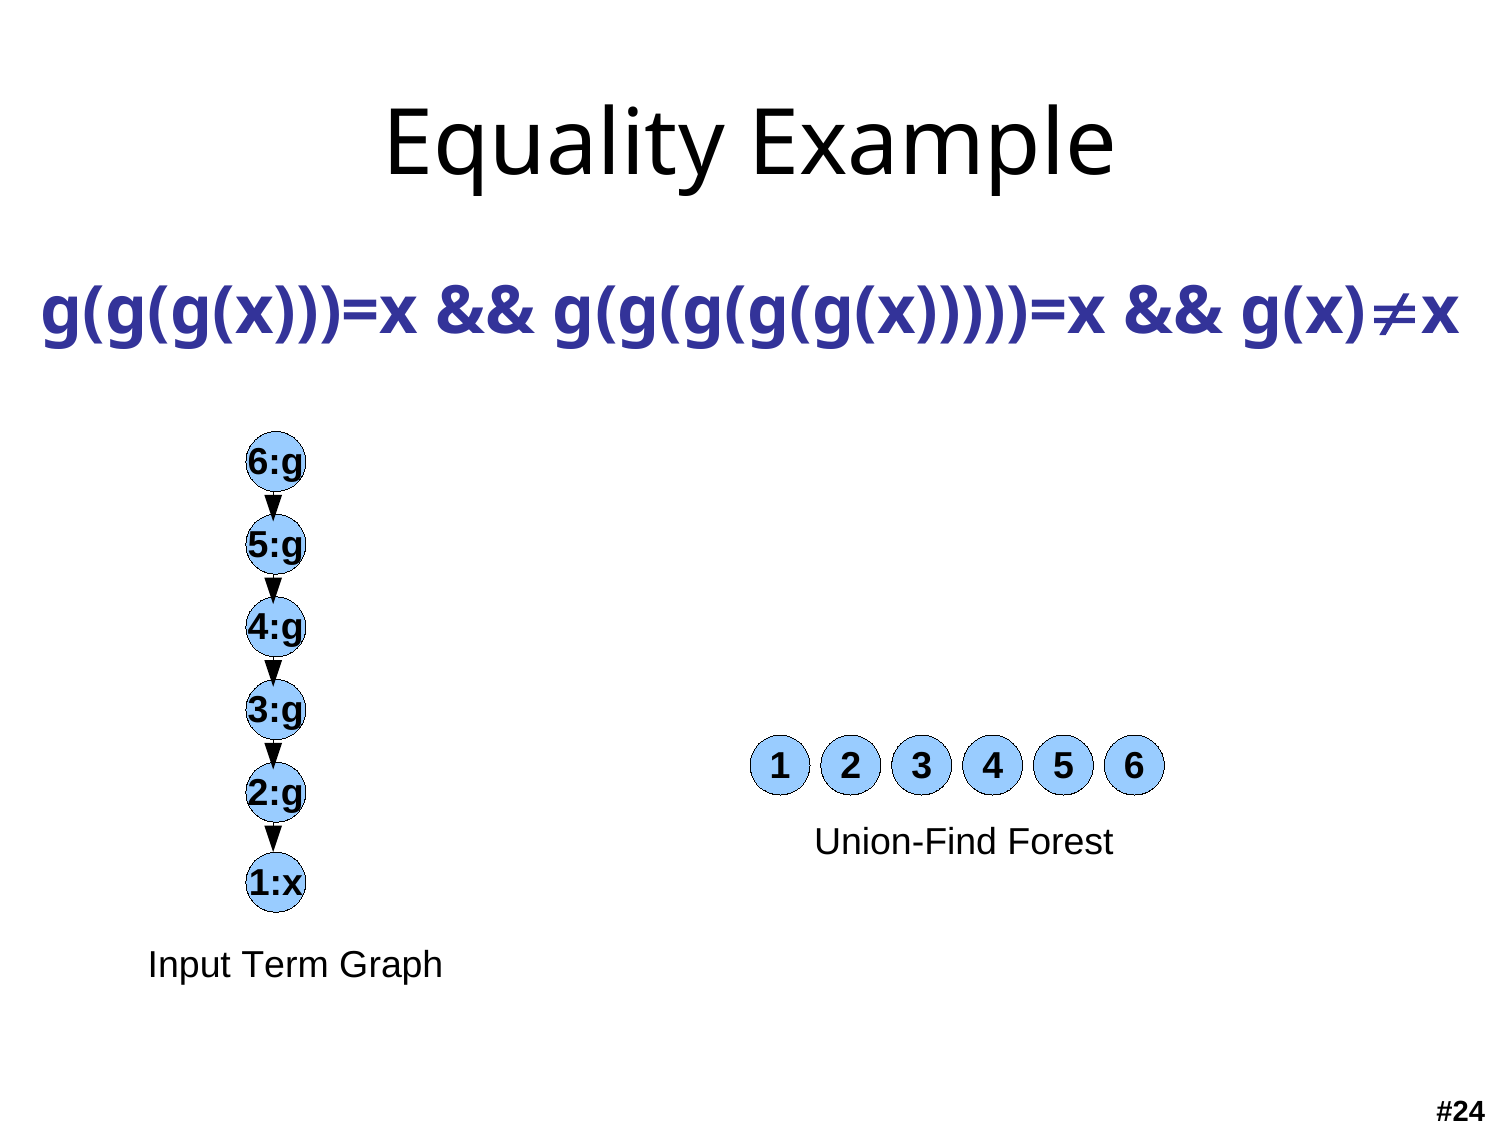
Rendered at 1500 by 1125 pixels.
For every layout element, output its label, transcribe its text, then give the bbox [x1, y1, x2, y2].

text_box 6:g [245, 431, 306, 492]
text_box 4:g [245, 596, 306, 657]
text_box Union-Find Forest [799, 813, 1129, 871]
text_box 1:x [245, 852, 306, 913]
text_box 4 [962, 735, 1023, 796]
text_box 1 [750, 735, 811, 796]
list g(g(g(x)))=x && g(g(g(g(g(x)))))=x && g(x)x [24, 262, 1476, 1101]
text_box 5:g [245, 514, 306, 575]
text_box 3 [891, 735, 952, 796]
text_box 3:g [245, 679, 306, 740]
text_box 2:g [245, 762, 306, 823]
text_box 6 [1104, 735, 1165, 796]
title Equality Example [24, 45, 1476, 233]
text_box 2 [820, 735, 881, 796]
text_box Input Term Graph [132, 935, 459, 993]
text_box 5 [1033, 735, 1094, 796]
